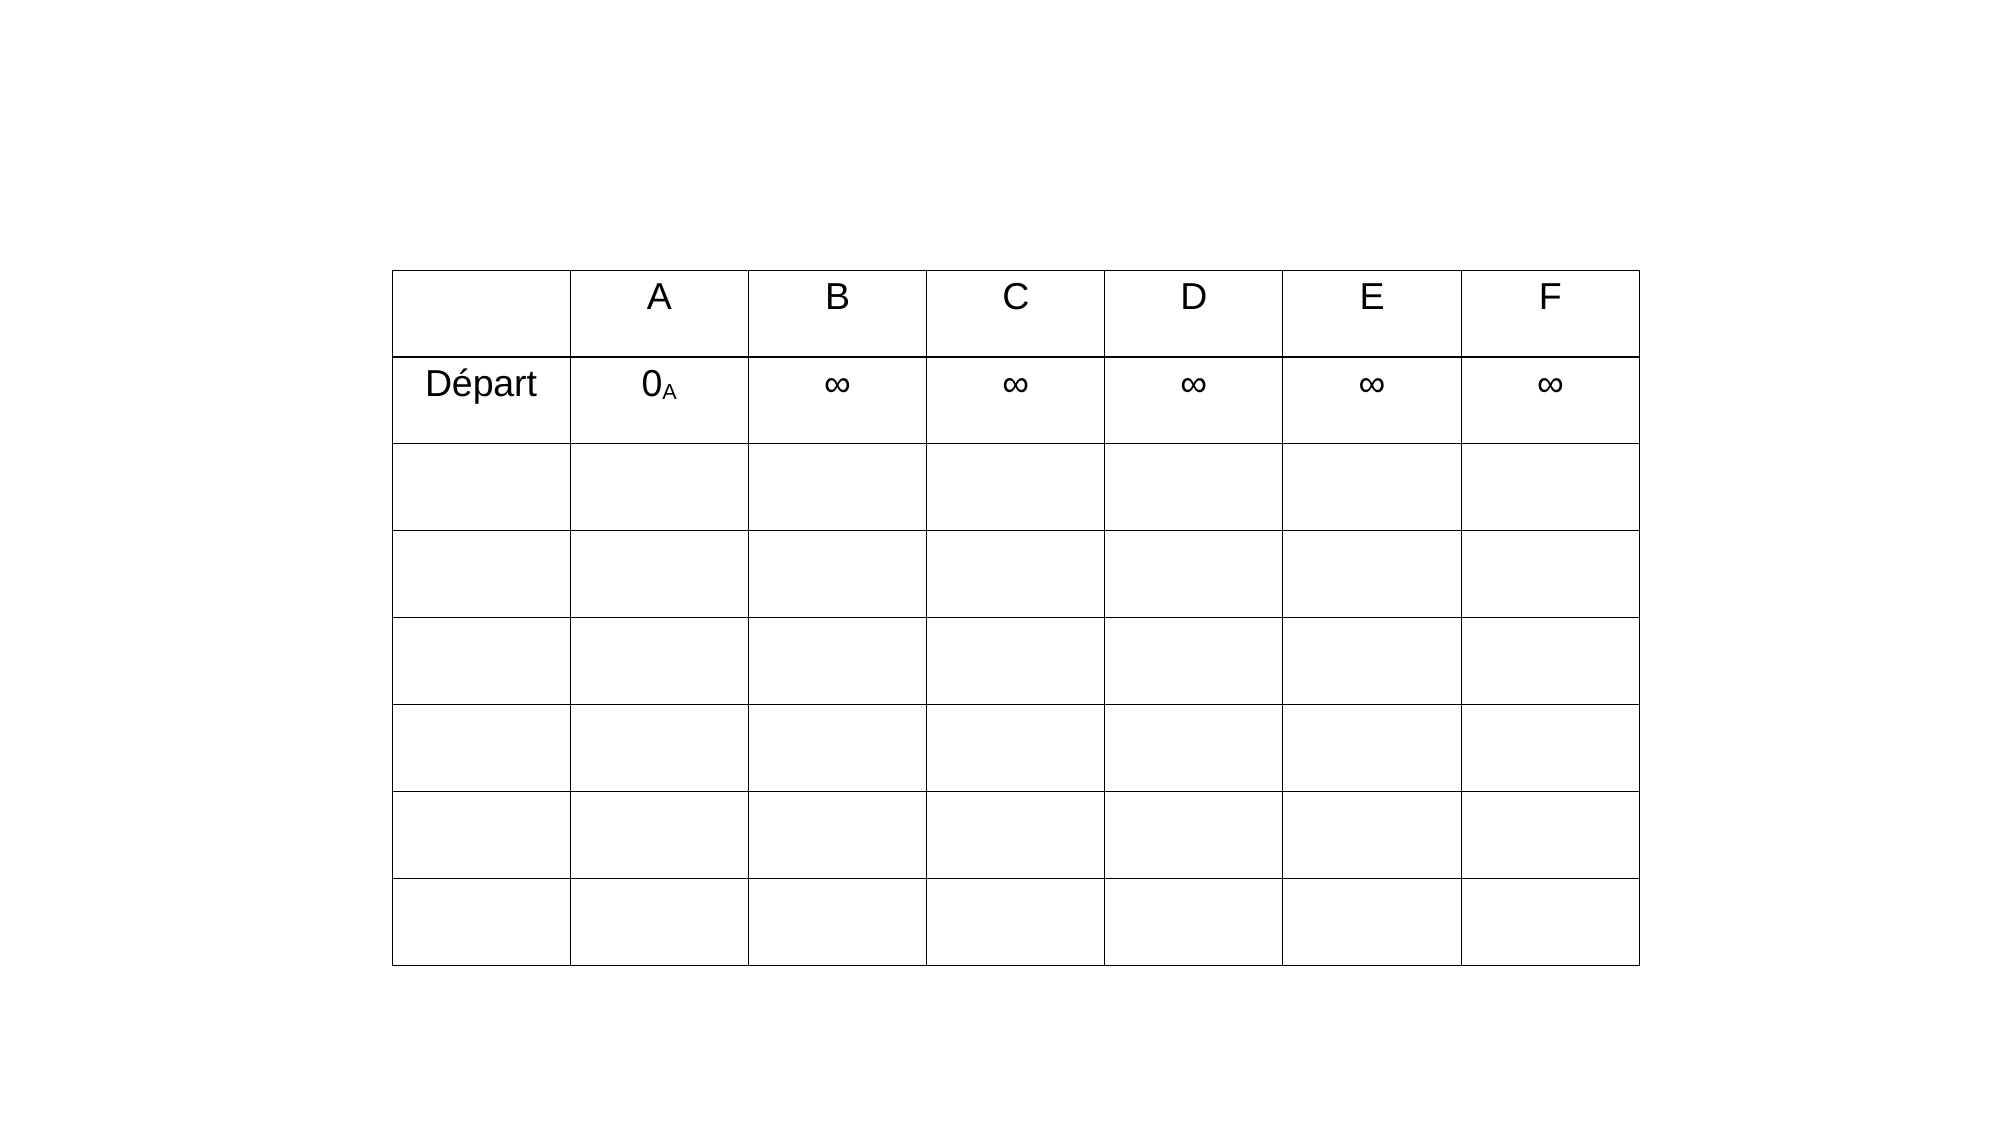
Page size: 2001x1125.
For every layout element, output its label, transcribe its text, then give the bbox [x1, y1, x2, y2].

table_header C [927, 271, 1104, 356]
table_cell [1105, 792, 1282, 878]
table_cell [749, 444, 926, 530]
table_cell 0A [571, 358, 748, 443]
table_cell [393, 444, 570, 530]
table_cell [1462, 618, 1639, 704]
table_cell ∞ [1462, 358, 1639, 443]
table_cell ∞ [1105, 358, 1282, 443]
table_header E [1283, 271, 1461, 356]
table_cell [571, 444, 748, 530]
table_cell [393, 618, 570, 704]
table_cell [927, 444, 1104, 530]
table_cell [1462, 531, 1639, 617]
table_cell [749, 792, 926, 878]
table_cell [927, 705, 1104, 791]
table_cell [1283, 618, 1461, 704]
table_cell [571, 792, 748, 878]
table_cell [927, 618, 1104, 704]
table_header A [571, 271, 748, 356]
table_cell [1283, 879, 1461, 965]
table_cell [393, 705, 570, 791]
table_cell [571, 531, 748, 617]
table_cell [1105, 705, 1282, 791]
table_cell [393, 531, 570, 617]
table_cell [571, 705, 748, 791]
table_cell [571, 879, 748, 965]
table_cell [1105, 531, 1282, 617]
table_cell ∞ [1283, 358, 1461, 443]
table_cell [1462, 879, 1639, 965]
table_cell [749, 531, 926, 617]
table_cell [749, 618, 926, 704]
table_cell [1105, 444, 1282, 530]
table_cell [1105, 618, 1282, 704]
table_header F [1462, 271, 1639, 356]
table_cell [749, 879, 926, 965]
table_cell ∞ [927, 358, 1104, 443]
table_cell [571, 618, 748, 704]
table_cell [749, 705, 926, 791]
table_cell [927, 879, 1104, 965]
table_cell [1462, 792, 1639, 878]
table_header B [749, 271, 926, 356]
table_cell [1283, 792, 1461, 878]
table_cell [1283, 444, 1461, 530]
table_header D [1105, 271, 1282, 356]
table_cell Départ [393, 358, 570, 443]
table_header [393, 271, 570, 356]
table_cell ∞ [749, 358, 926, 443]
table_cell [393, 792, 570, 878]
table_cell [1462, 444, 1639, 530]
table_cell [927, 792, 1104, 878]
table_cell [927, 531, 1104, 617]
table_cell [1105, 879, 1282, 965]
table_cell [1462, 705, 1639, 791]
table_cell [1283, 531, 1461, 617]
table_cell [393, 879, 570, 965]
table_cell [1283, 705, 1461, 791]
